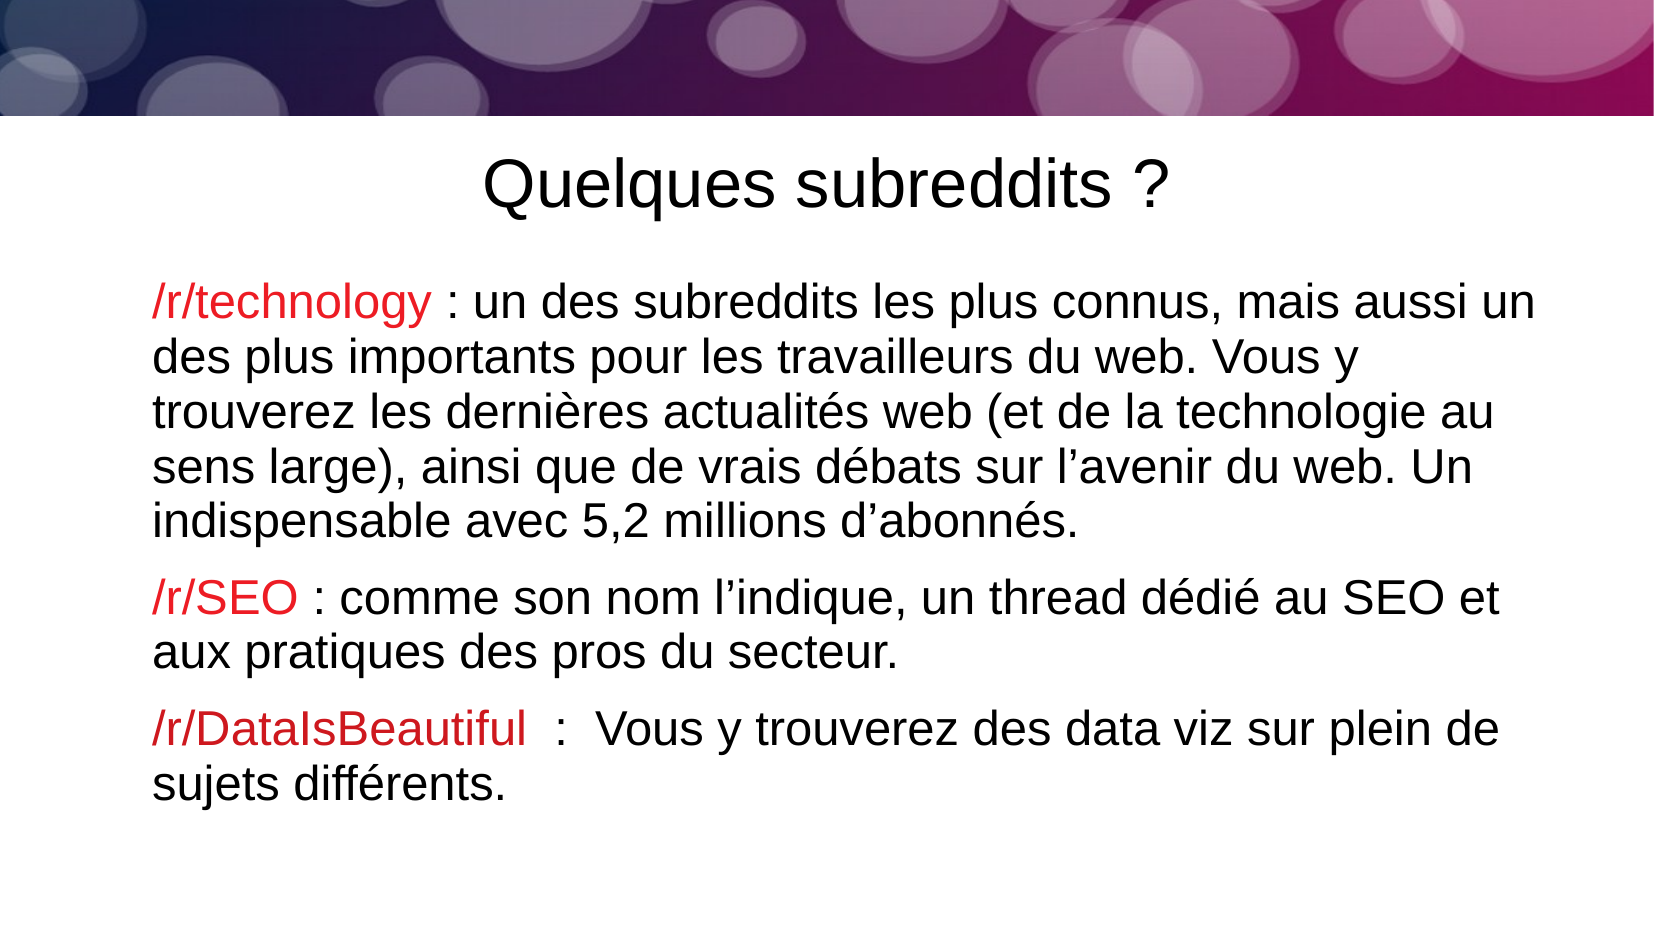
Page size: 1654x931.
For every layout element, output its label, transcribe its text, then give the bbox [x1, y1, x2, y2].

picture [0, 0, 1654, 116]
title Quelques subreddits ? [82, 119, 1571, 248]
list /r/technology : un des subreddits les plus connus, mais aussi un des plus importants pour les travailleurs du web. Vous y trouverez les dernières actualités web (et de la technologie au sens large), ainsi que de vrais débats sur l’avenir du web. Un indispensable avec 5,2 millions d’abonnés. /r/SEO : comme son nom l’indique, un thread dédié au SEO et aux pratiques des pros du secteur. /r/DataIsBeautiful : Vous y trouverez des data viz sur plein de sujets différents. [82, 274, 1571, 815]
